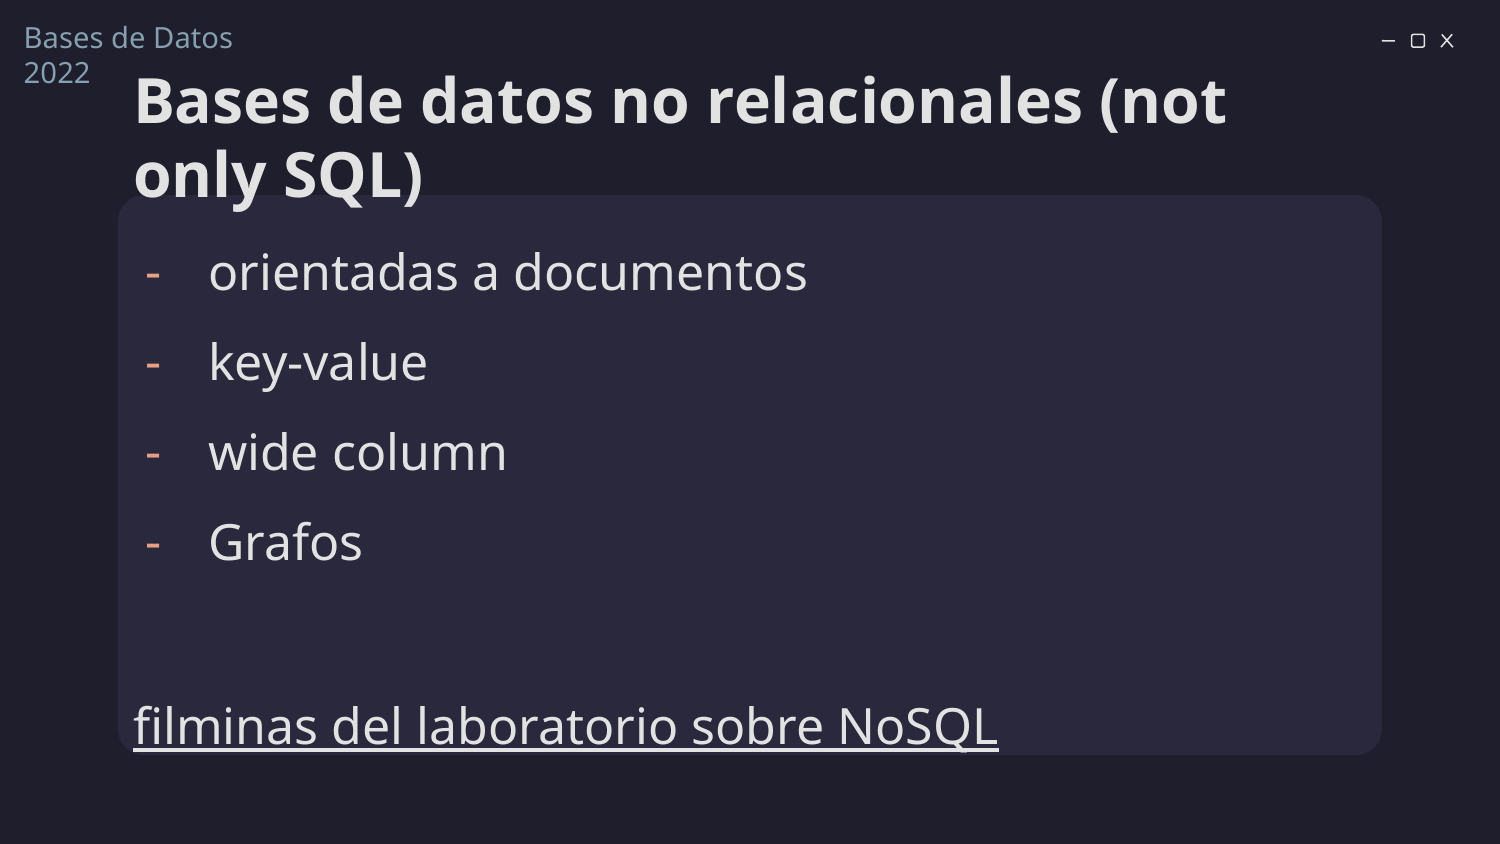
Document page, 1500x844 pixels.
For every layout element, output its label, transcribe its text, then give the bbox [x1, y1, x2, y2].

list orientadas a documentos key-value wide column Grafos filminas del laboratorio sobre NoSQL [118, 195, 1382, 750]
title Bases de datos no relacionales (not only SQL) [118, 88, 1382, 183]
